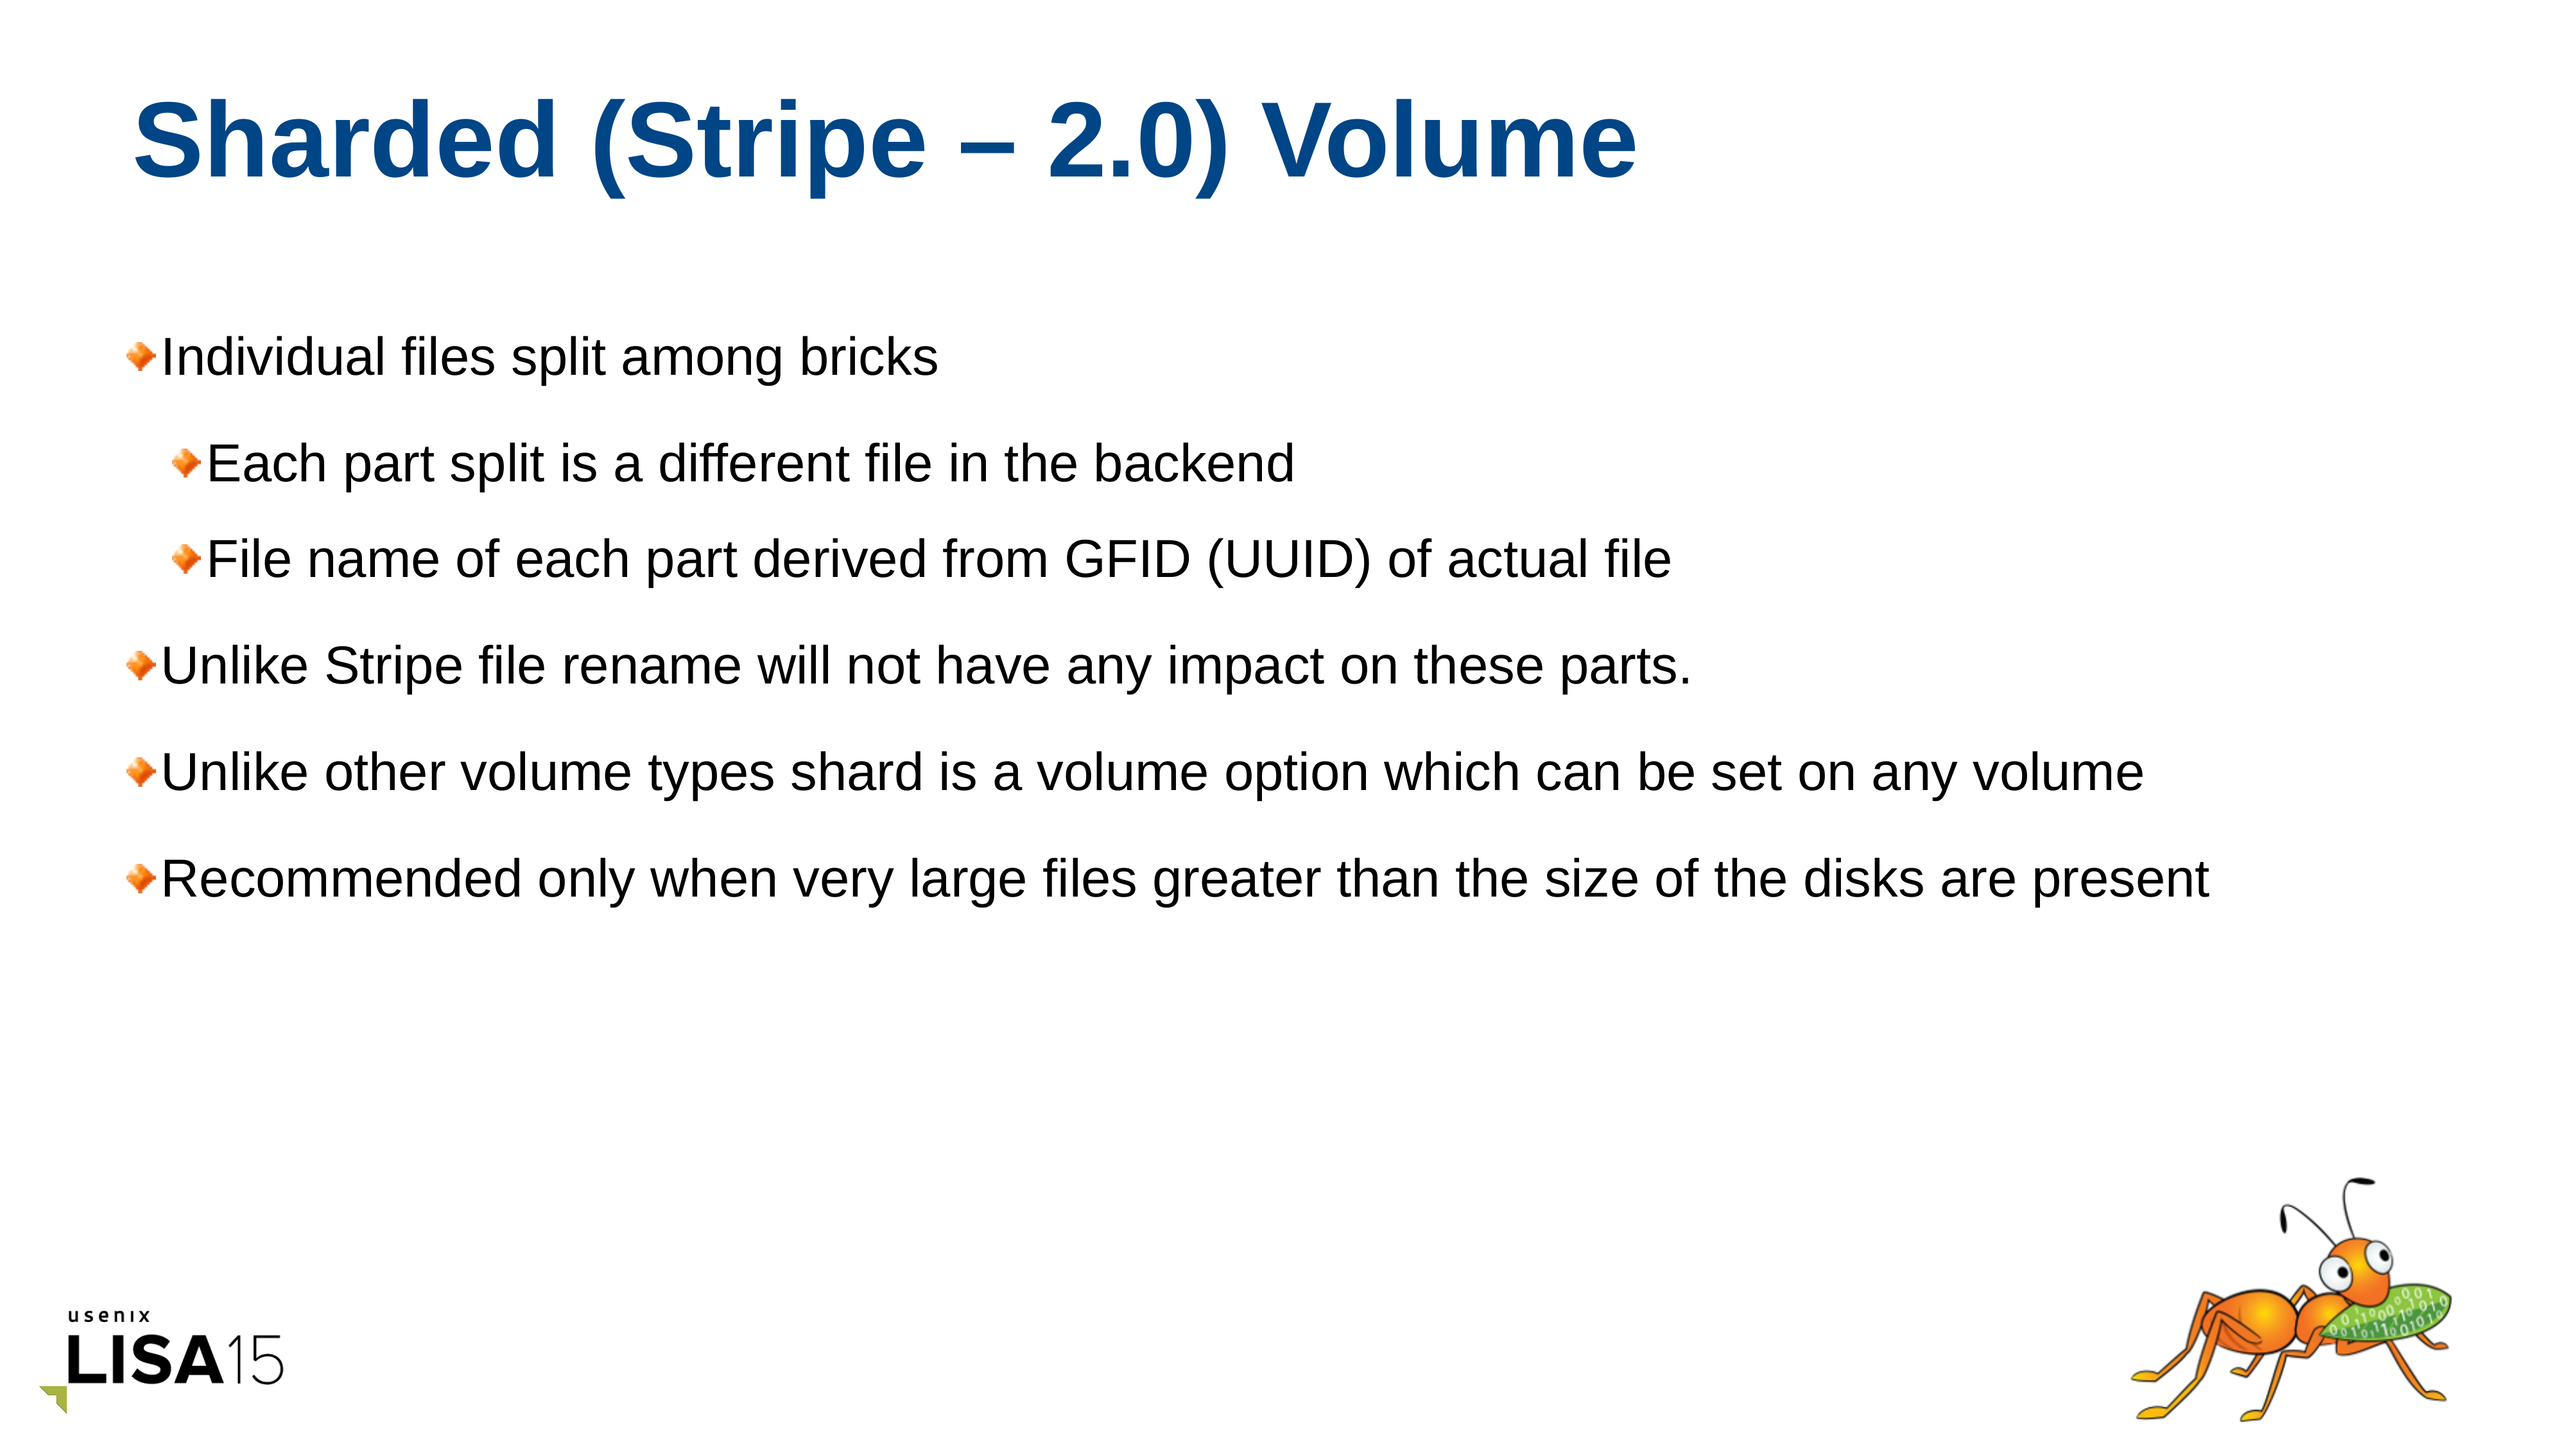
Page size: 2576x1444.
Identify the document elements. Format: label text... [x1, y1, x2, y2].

title Sharded (Stripe – 2.0) Volume [132, 19, 2446, 261]
picture [19, 1289, 299, 1427]
list Individual files split among bricks Each part split is a different file in the backend File name of each part derived from GFID (UUID) of actual file Unlike Stripe file rename will not have any impact on these parts. Unlike other volume types shard is a volume option which can be set on any volume Recommended only when very large files greater than the size of the disks are present [116, 318, 2427, 1271]
picture [2127, 1175, 2456, 1425]
